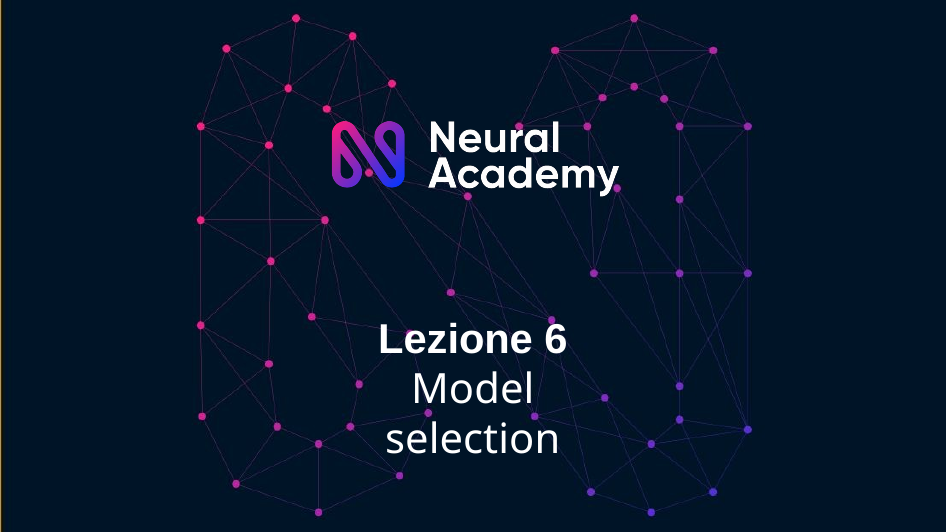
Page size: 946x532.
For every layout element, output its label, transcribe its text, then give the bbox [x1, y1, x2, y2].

picture [0, 0, 946, 532]
title Lezione 6 Model selection [324, 309, 621, 462]
